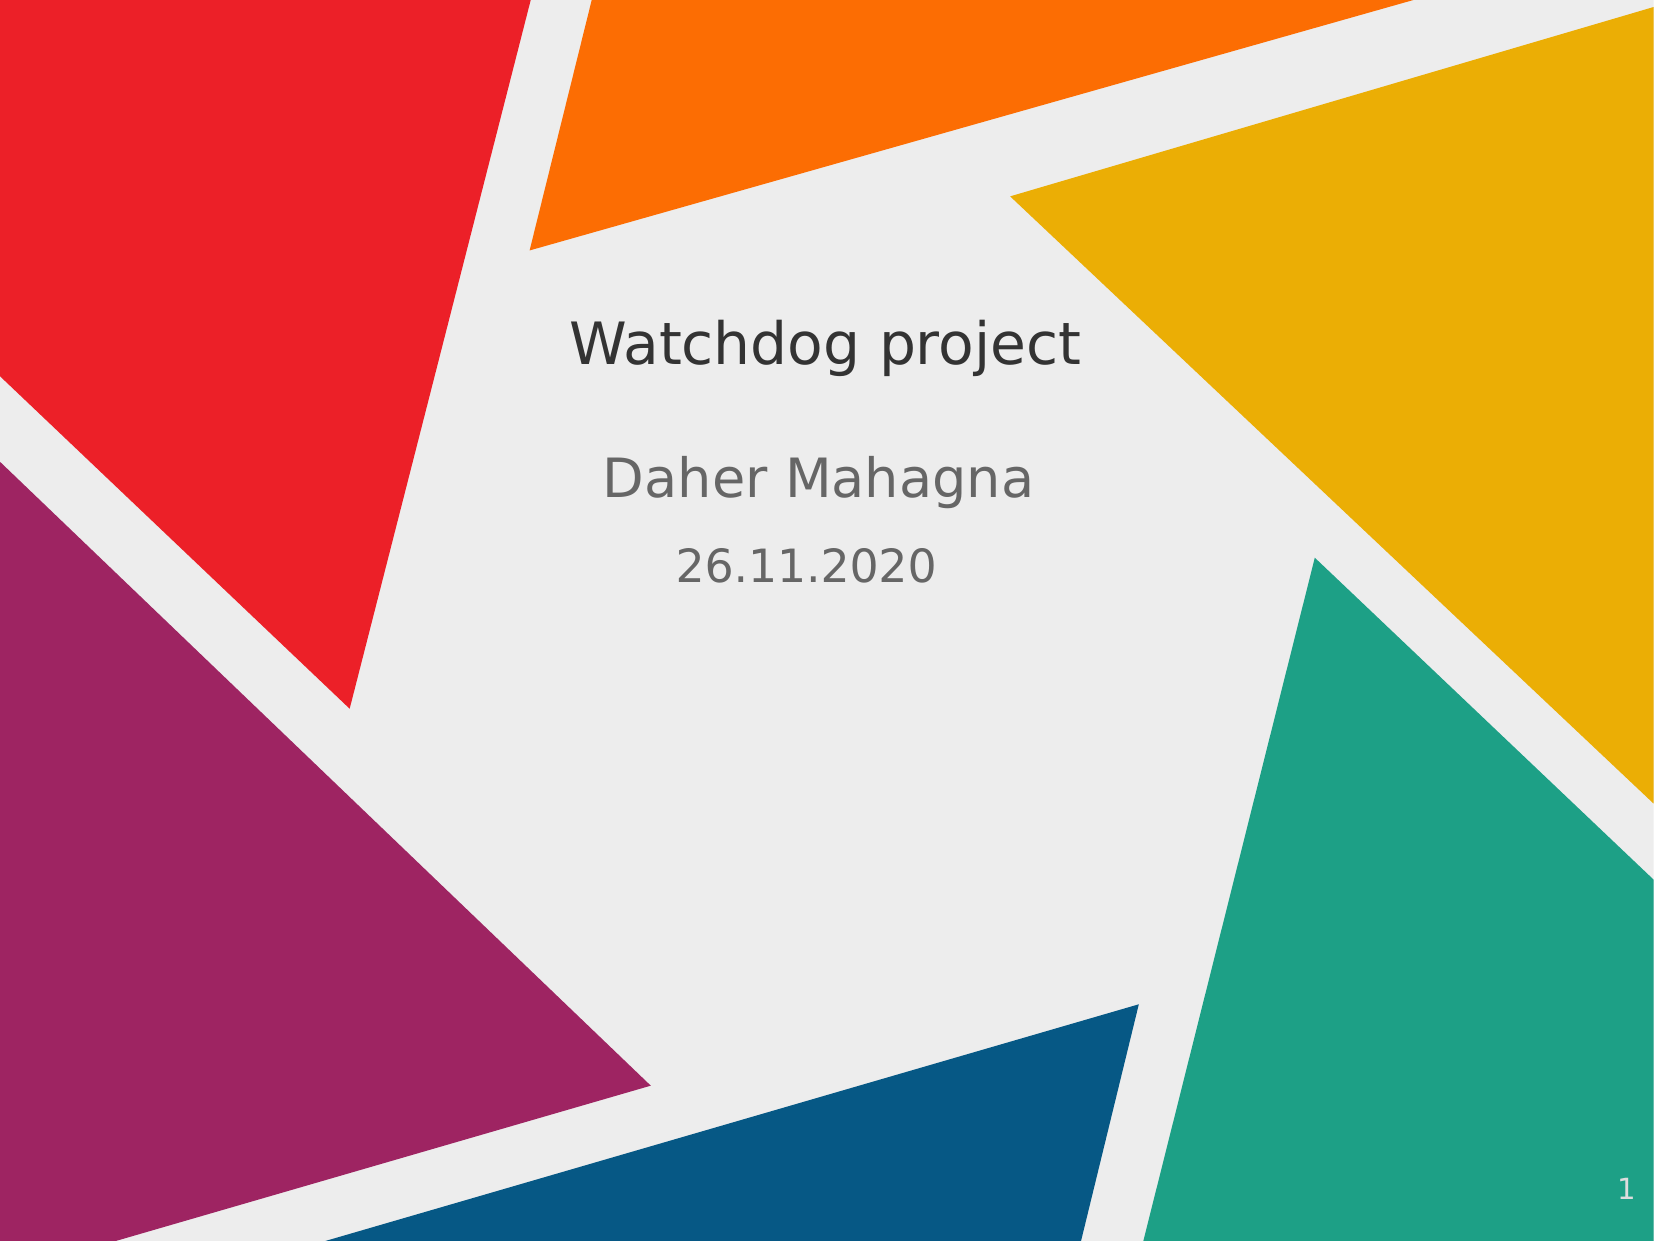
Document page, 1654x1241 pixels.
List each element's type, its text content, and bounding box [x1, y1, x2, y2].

list Daher Mahagna 26.11.2020 [532, 447, 1256, 1005]
title Watchdog project [467, 240, 1185, 448]
